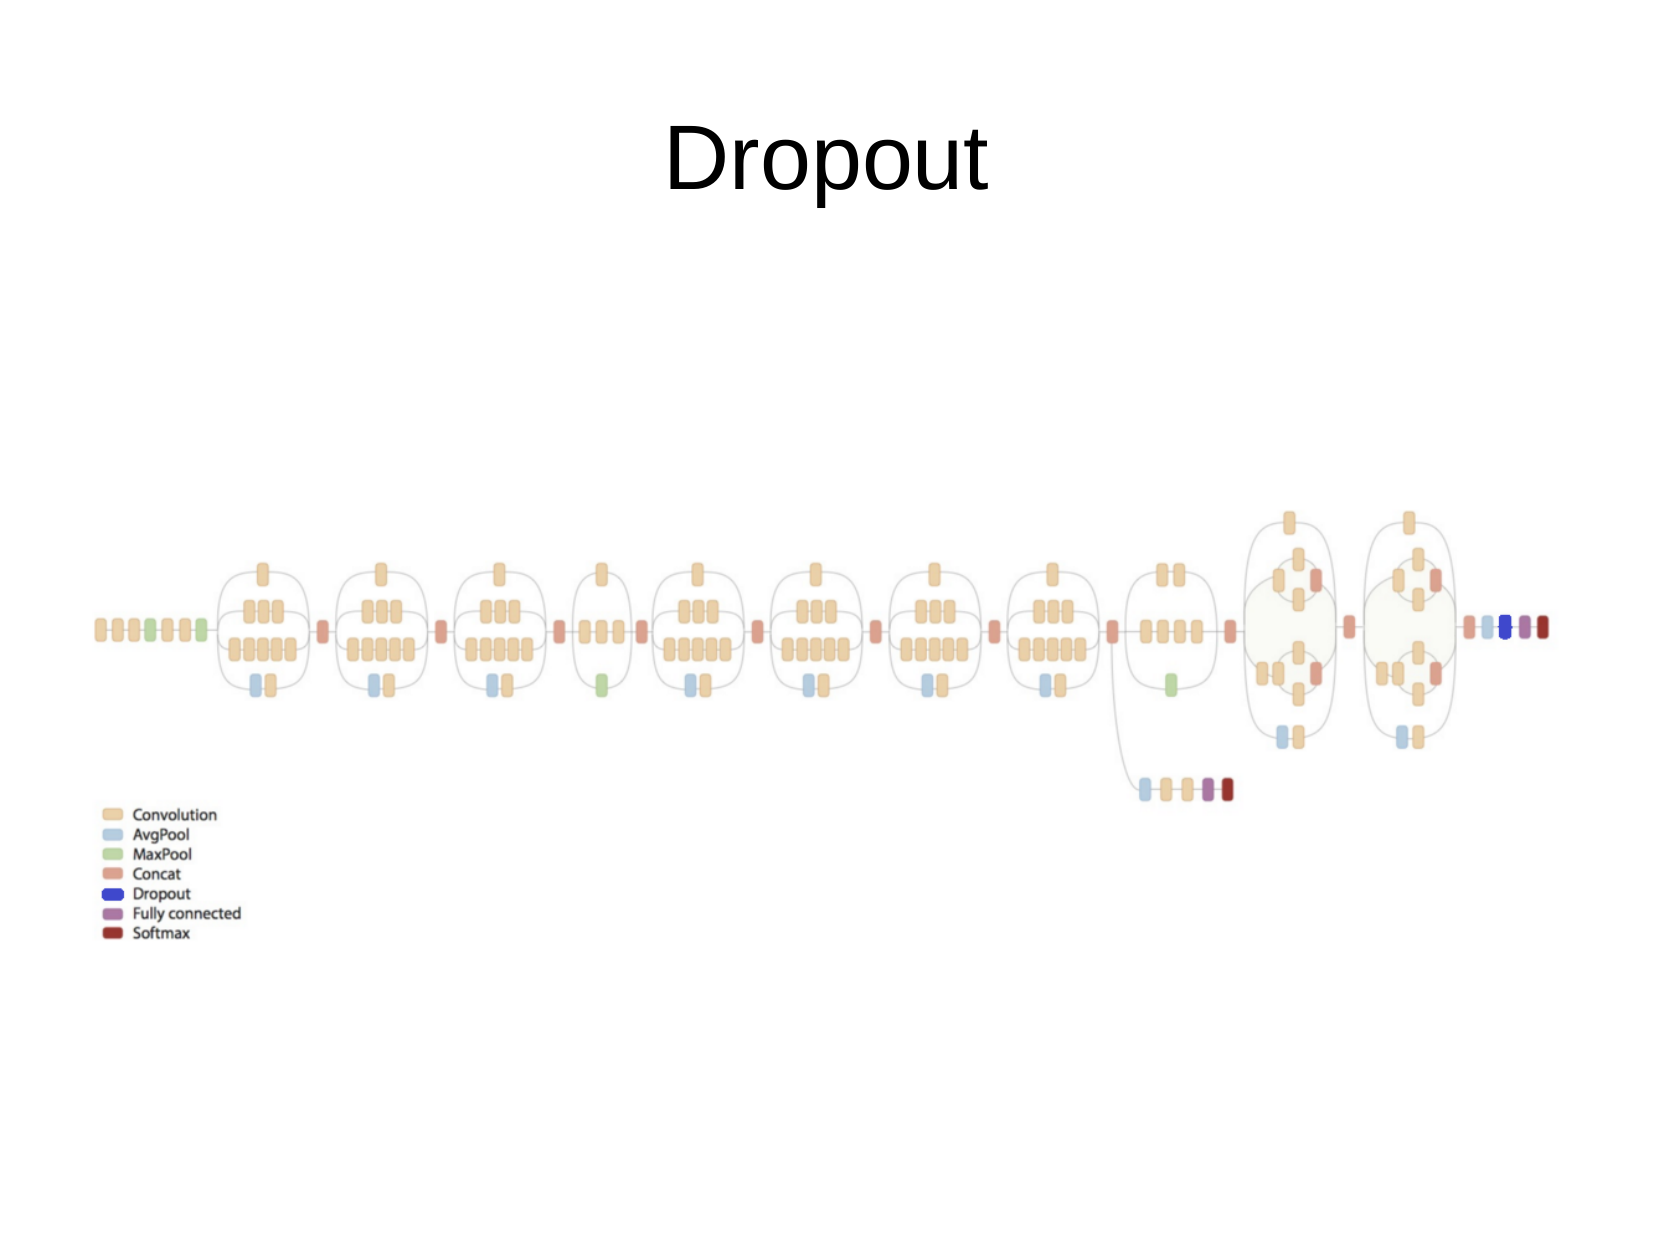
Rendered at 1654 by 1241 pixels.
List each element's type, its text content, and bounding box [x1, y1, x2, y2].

title Dropout [82, 49, 1571, 257]
picture [82, 349, 1571, 1050]
